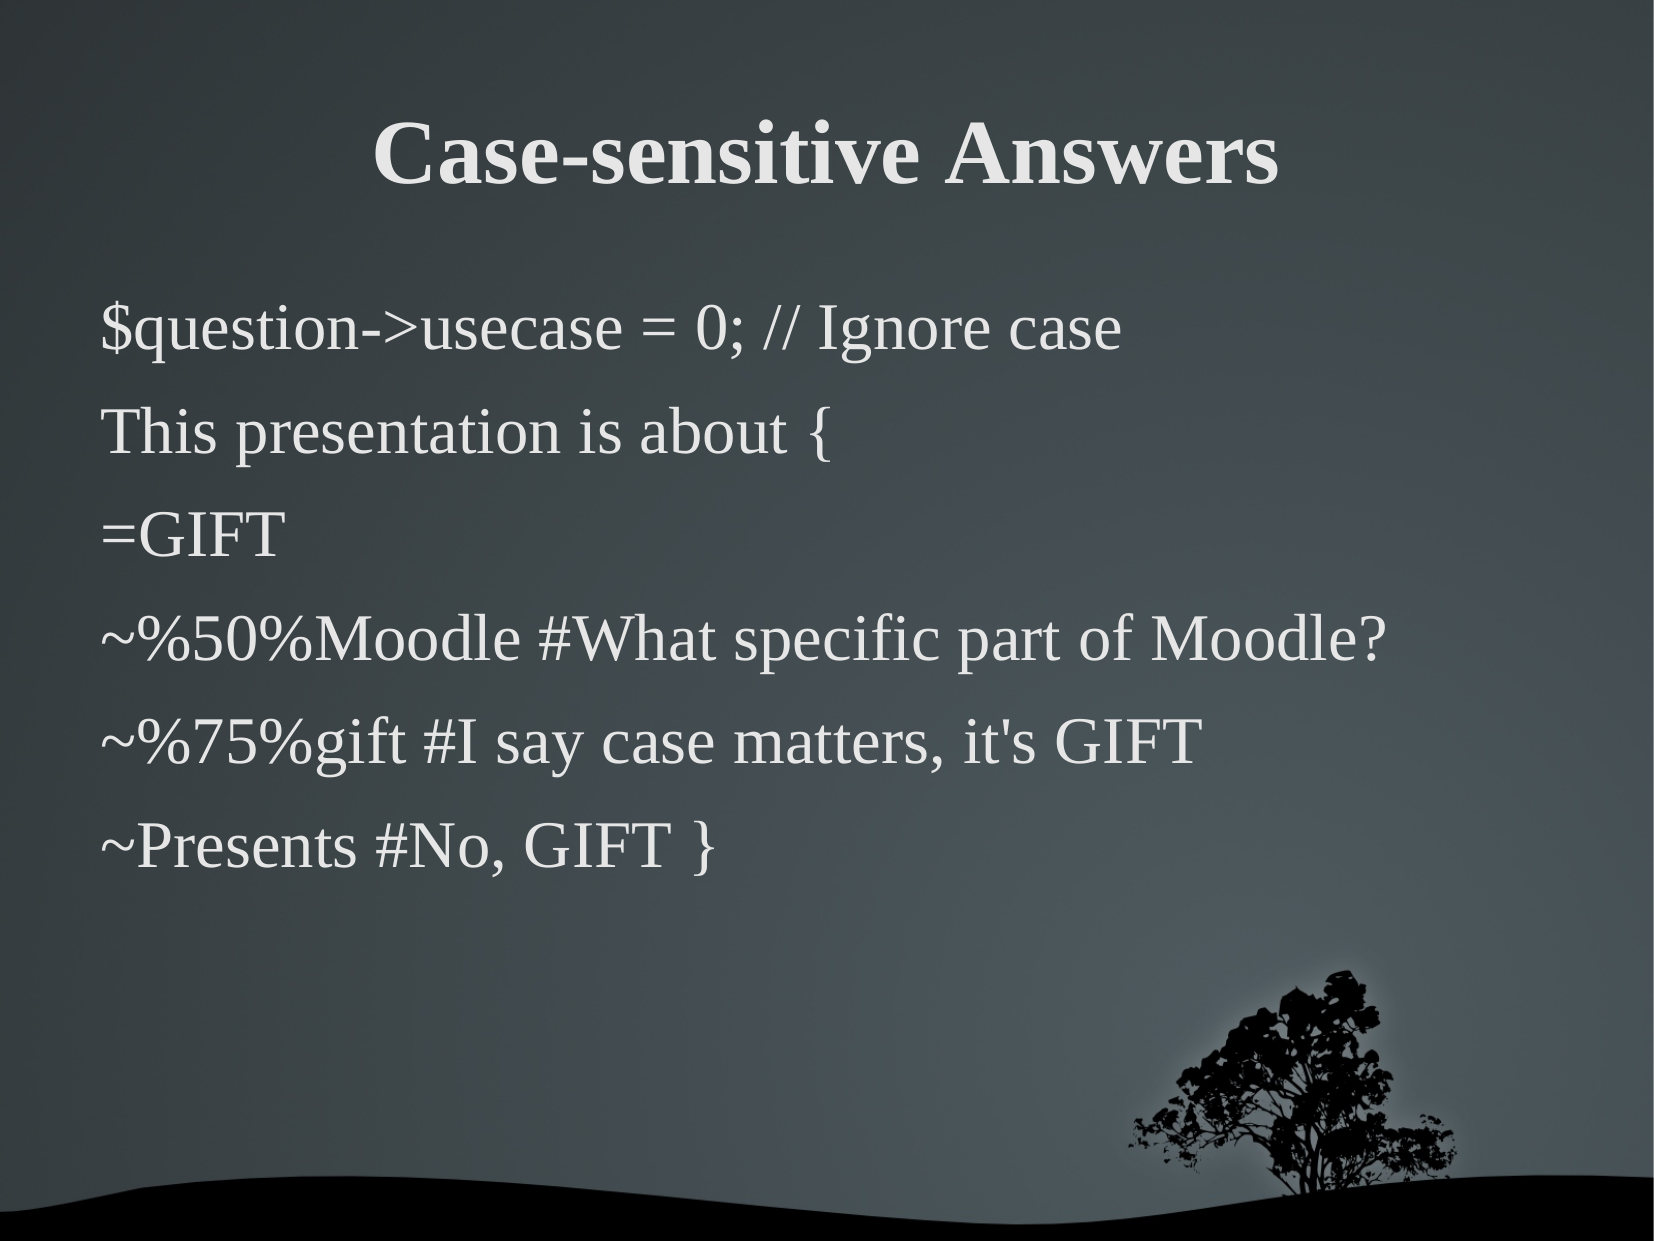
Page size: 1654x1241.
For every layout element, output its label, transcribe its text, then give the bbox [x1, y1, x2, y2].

list $question->usecase = 0; // Ignore case This presentation is about { =GIFT ~%50%Moodle #What specific part of Moodle? ~%75%gift #I say case matters, it's GIFT ~Presents #No, GIFT } [82, 290, 1571, 1094]
title Case-sensitive Answers [82, 56, 1571, 250]
picture [0, 0, 1654, 1241]
